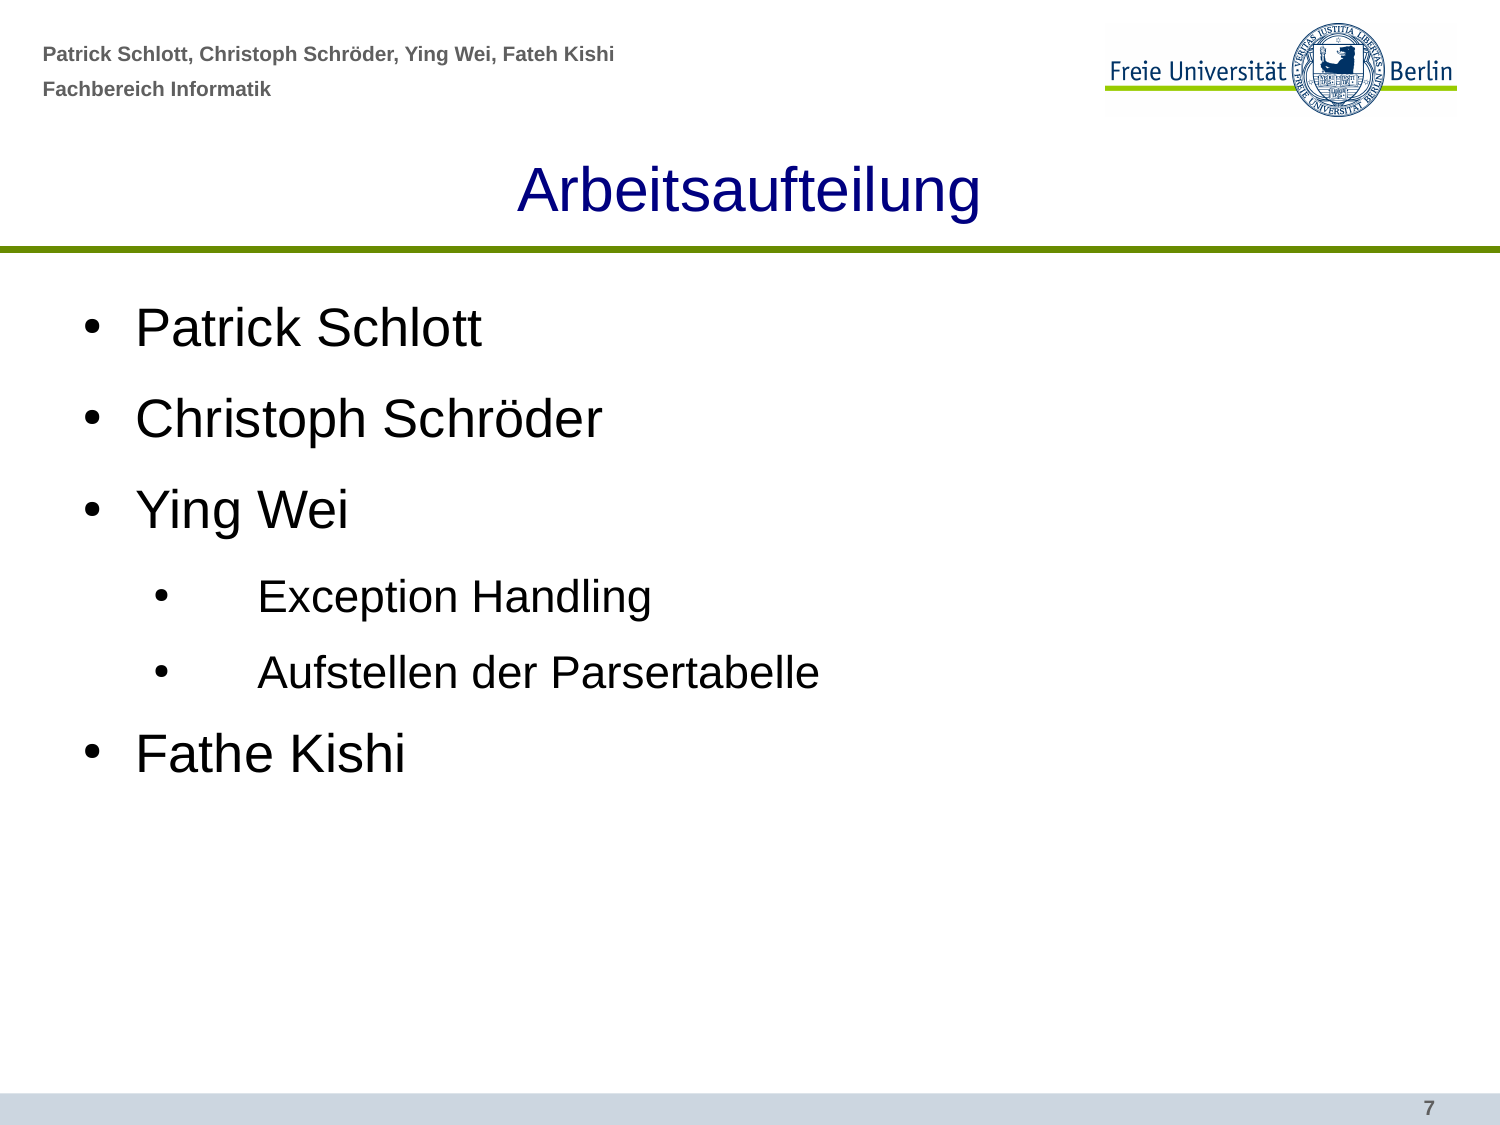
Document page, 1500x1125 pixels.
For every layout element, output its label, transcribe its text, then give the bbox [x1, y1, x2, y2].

title Arbeitsaufteilung [41, 99, 1459, 288]
picture [1105, 23, 1457, 99]
list Patrick Schlott Christoph Schröder Ying Wei Exception Handling Aufstellen der Parsertabelle Fathe Kishi [64, 296, 1447, 1034]
